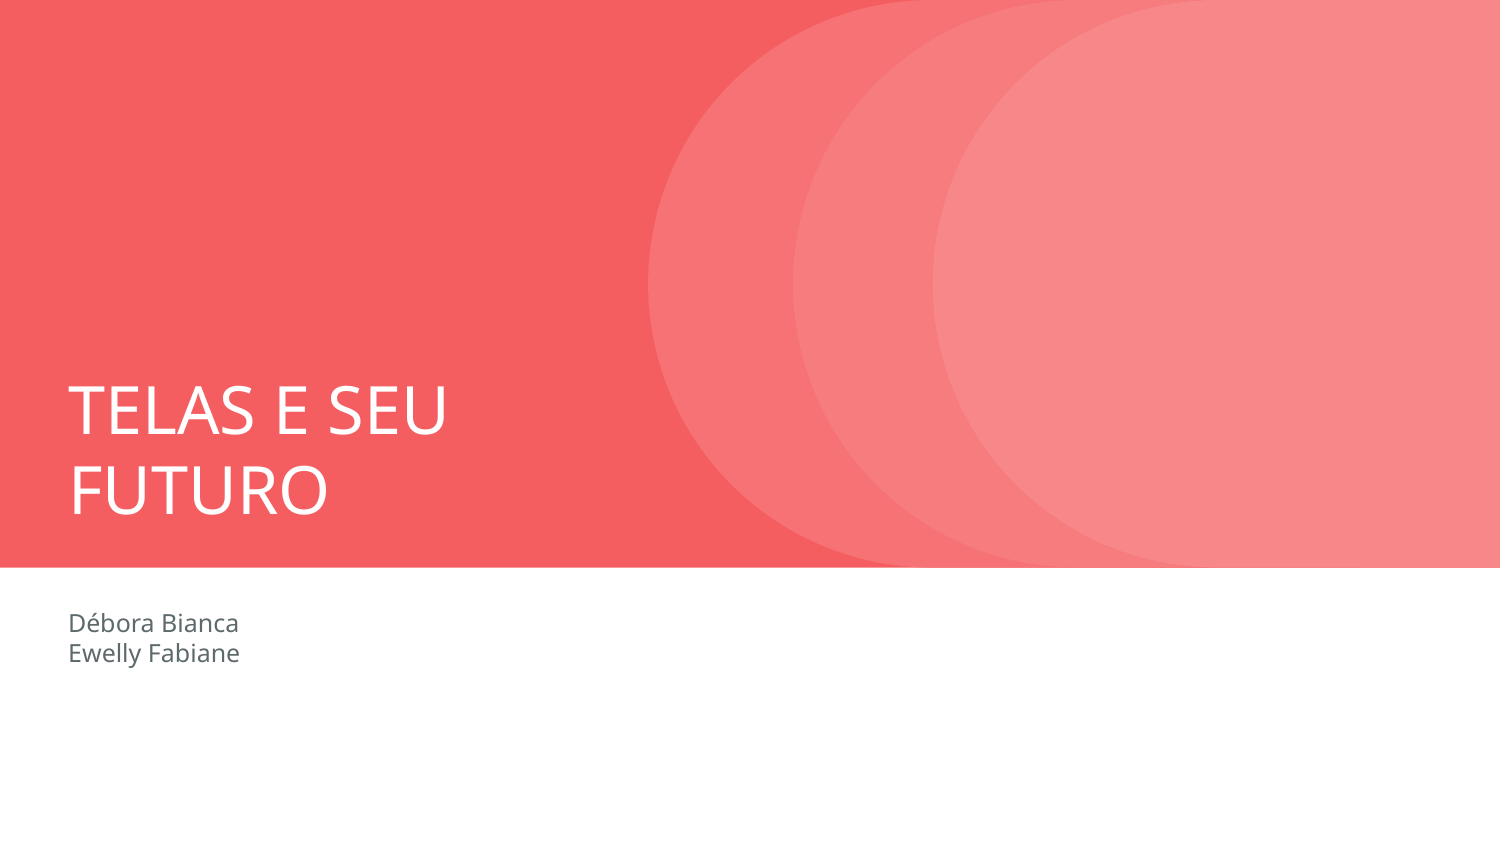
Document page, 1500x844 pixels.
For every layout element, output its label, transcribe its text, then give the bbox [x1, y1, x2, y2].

title TELAS E SEU FUTURO [53, 76, 639, 543]
subtitle Débora Bianca Ewelly Fabiane [53, 592, 894, 807]
